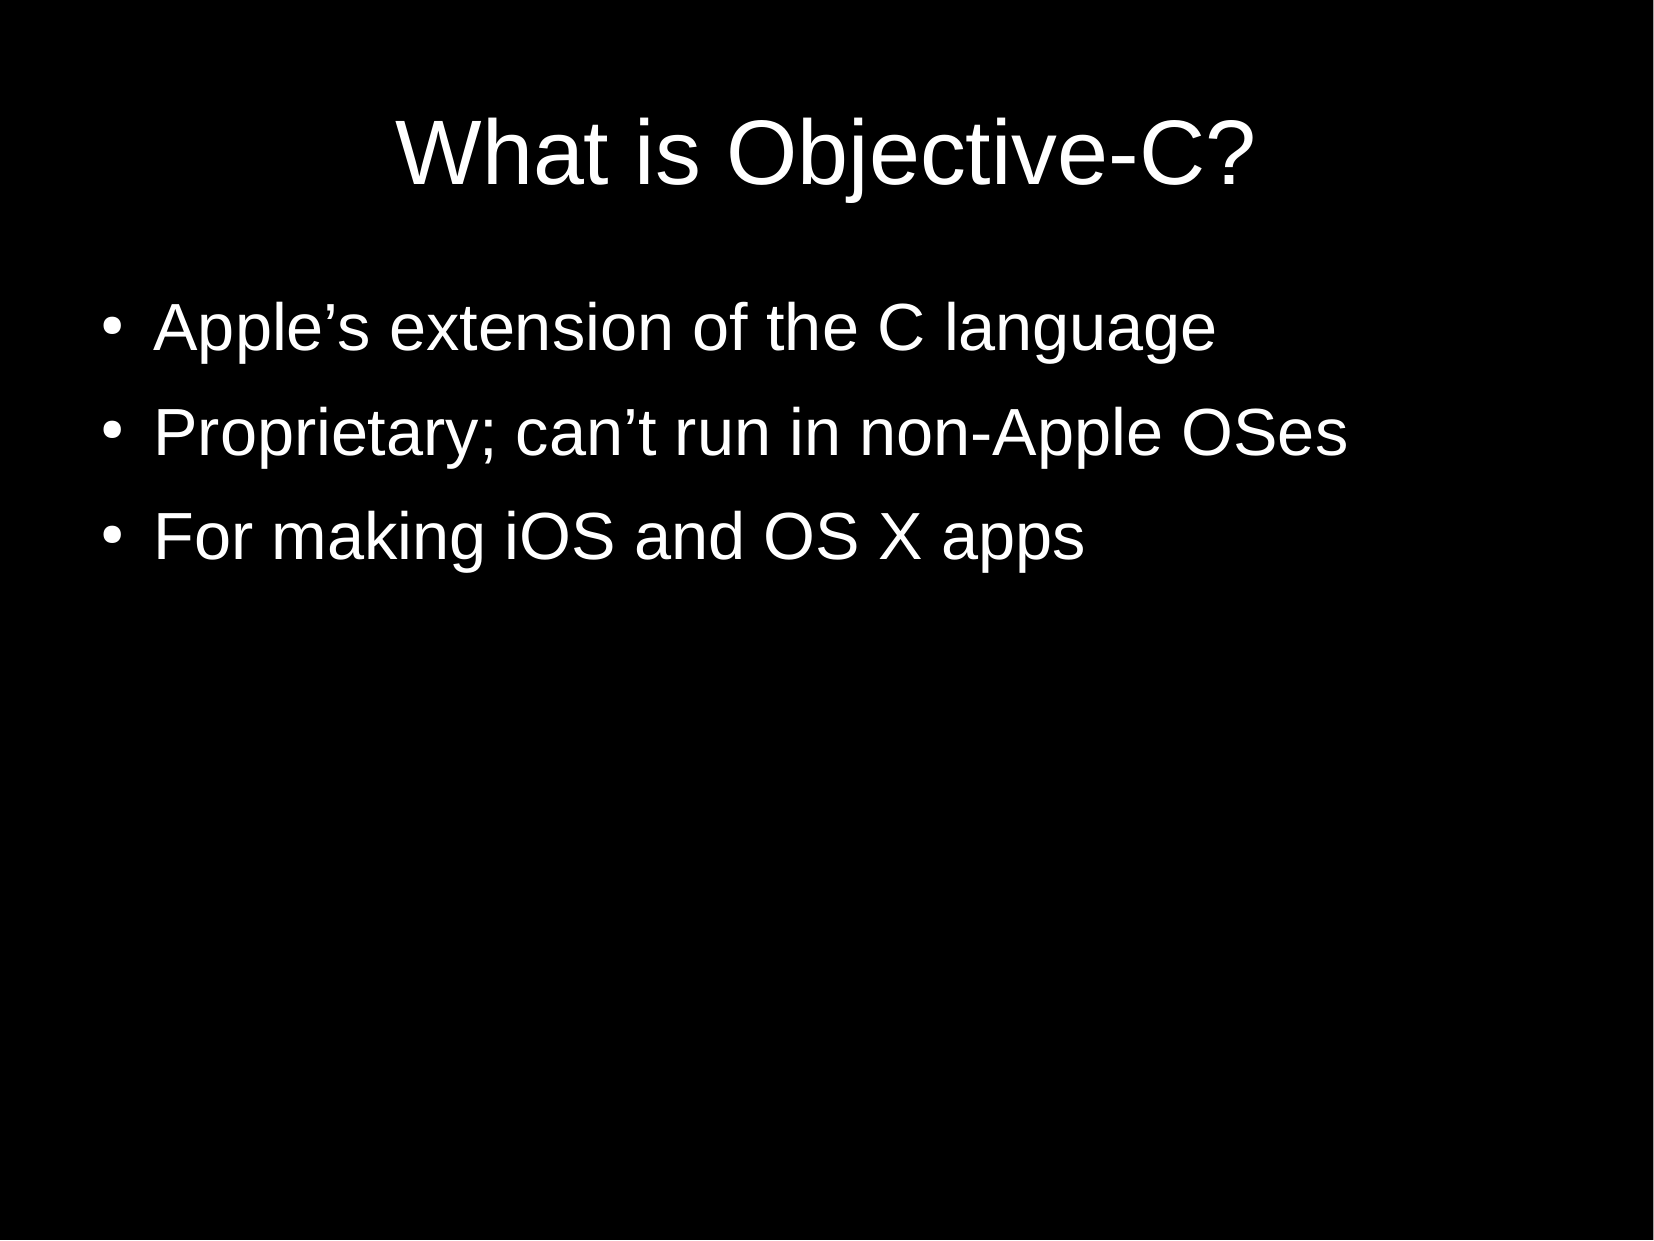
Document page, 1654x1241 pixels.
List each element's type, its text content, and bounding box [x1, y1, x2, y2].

title What is Objective-C? [82, 49, 1571, 257]
list Apple’s extension of the C language Proprietary; can’t run in non-Apple OSes For making iOS and OS X apps [82, 290, 1571, 1010]
